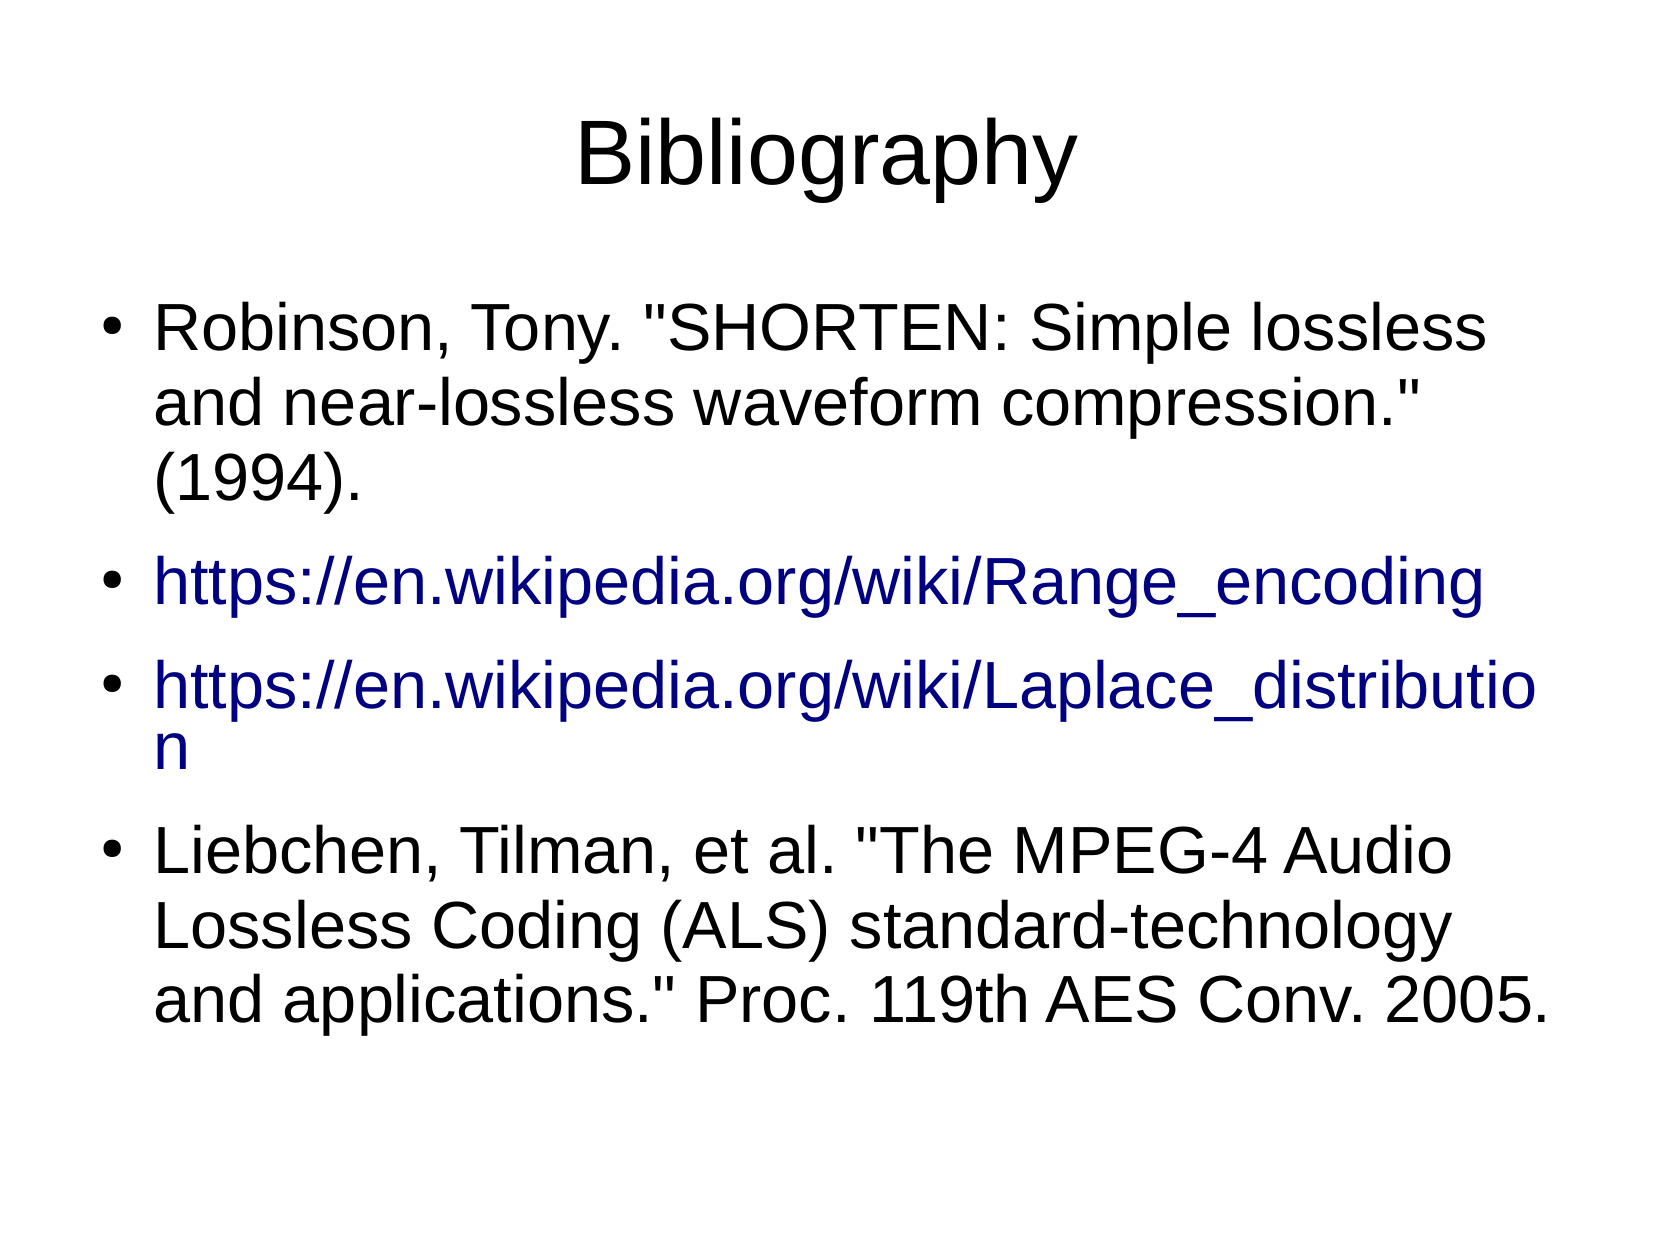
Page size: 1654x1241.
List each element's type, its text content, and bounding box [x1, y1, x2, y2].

title Bibliography [82, 49, 1571, 257]
list Robinson, Tony. "SHORTEN: Simple lossless and near-lossless waveform compression." (1994). https://en.wikipedia.org/wiki/Range_encoding https://en.wikipedia.org/wiki/Laplace_distribution Liebchen, Tilman, et al. "The MPEG-4 Audio Lossless Coding (ALS) standard-technology and applications." Proc. 119th AES Conv. 2005. [82, 290, 1571, 1194]
